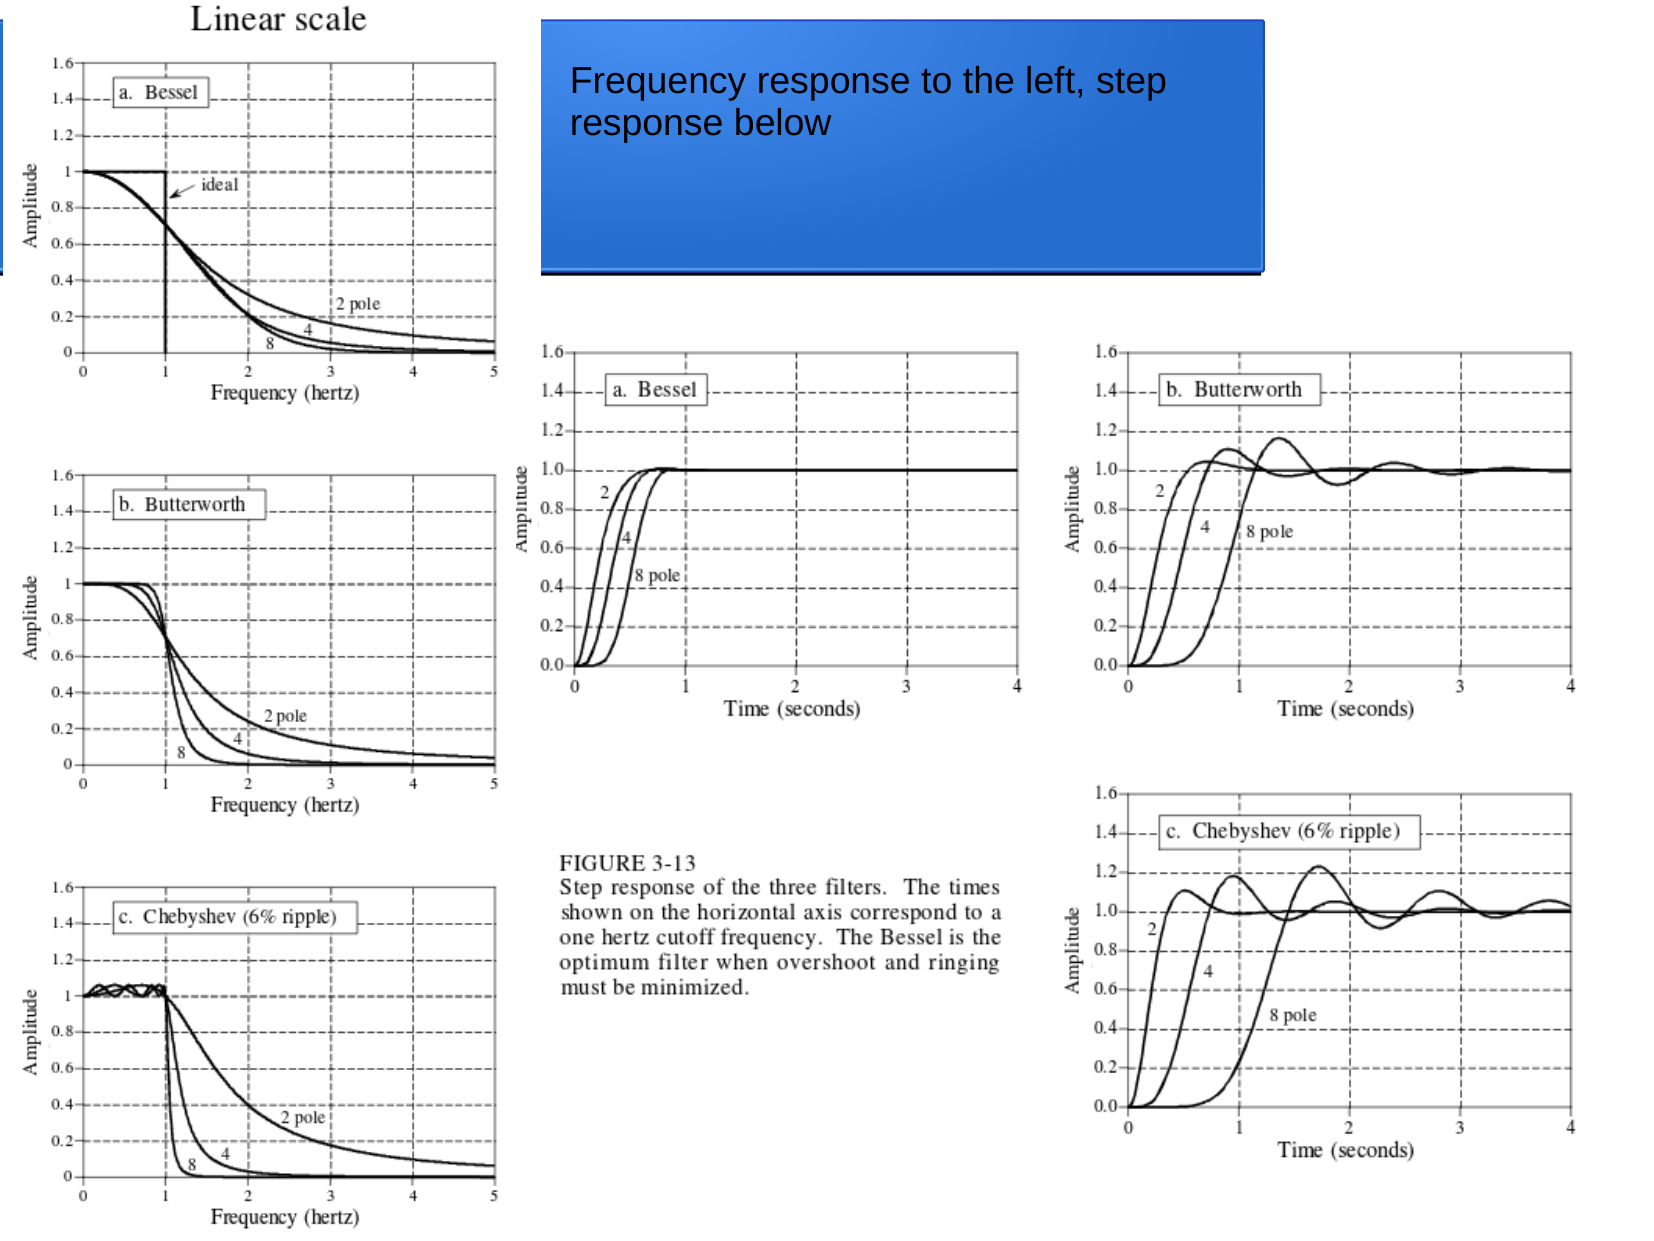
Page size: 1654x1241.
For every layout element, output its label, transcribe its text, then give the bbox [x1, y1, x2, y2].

text_box Frequency response to the left, step response below [555, 52, 1183, 151]
picture [3, 0, 1606, 1241]
